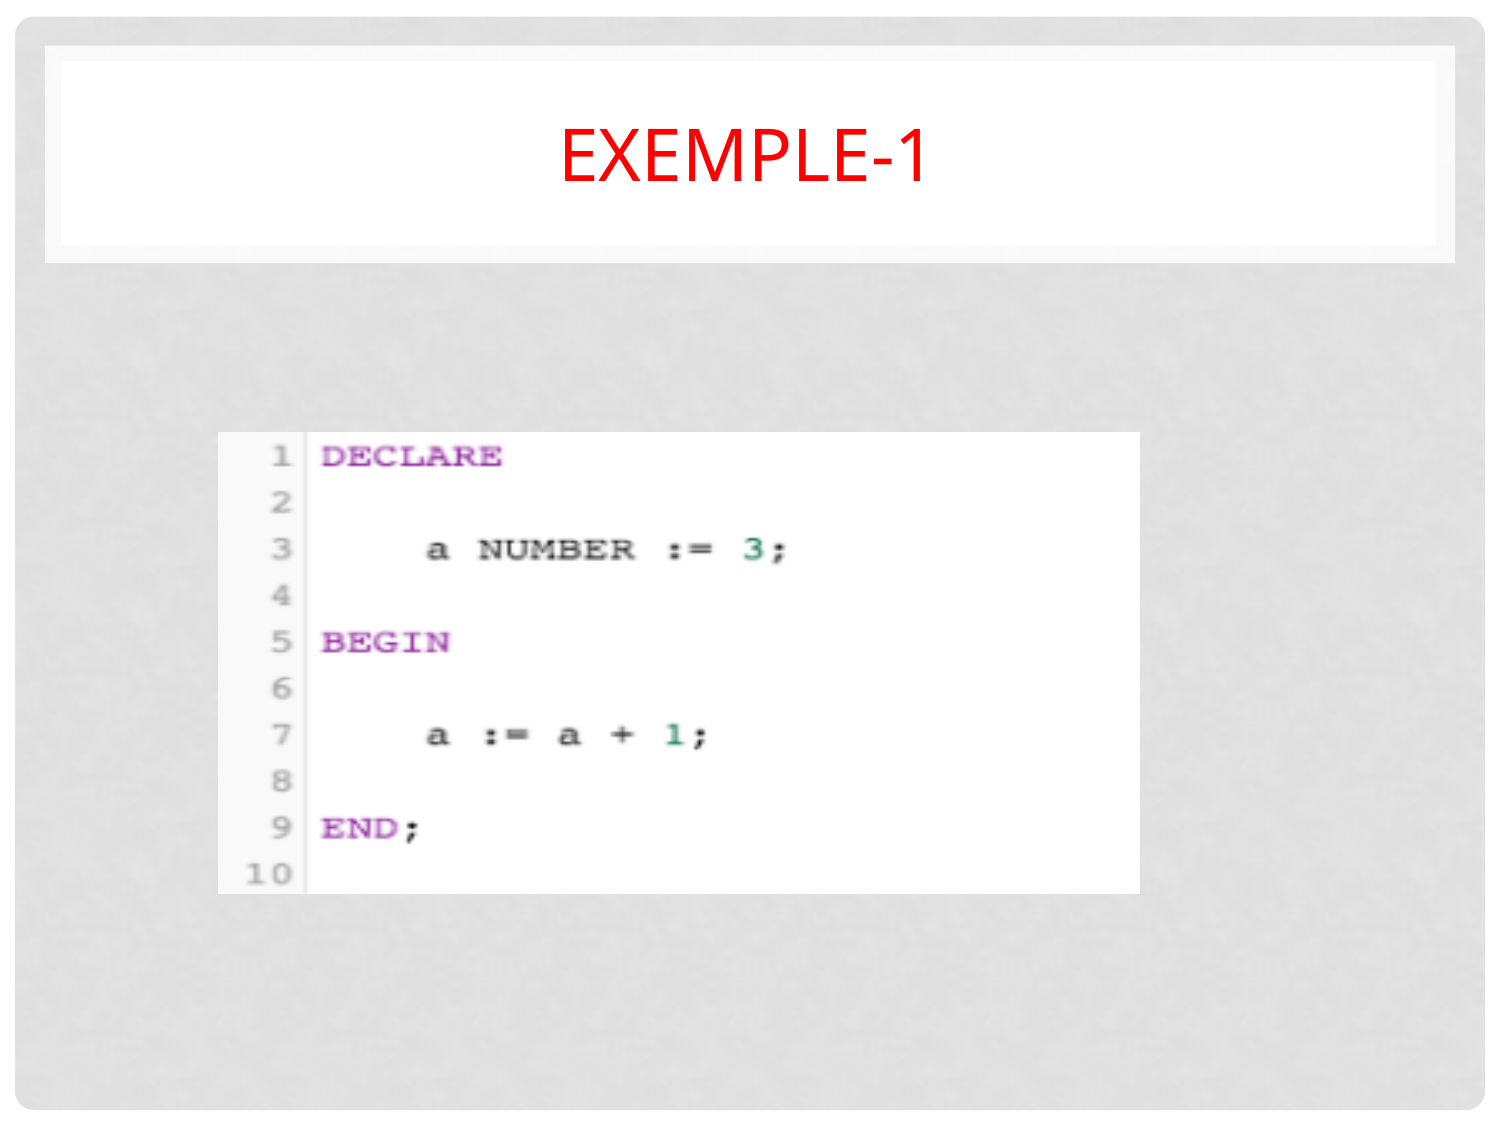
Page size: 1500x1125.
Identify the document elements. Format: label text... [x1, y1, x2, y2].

title Exemple-1 [69, 66, 1426, 238]
picture [218, 432, 1140, 894]
